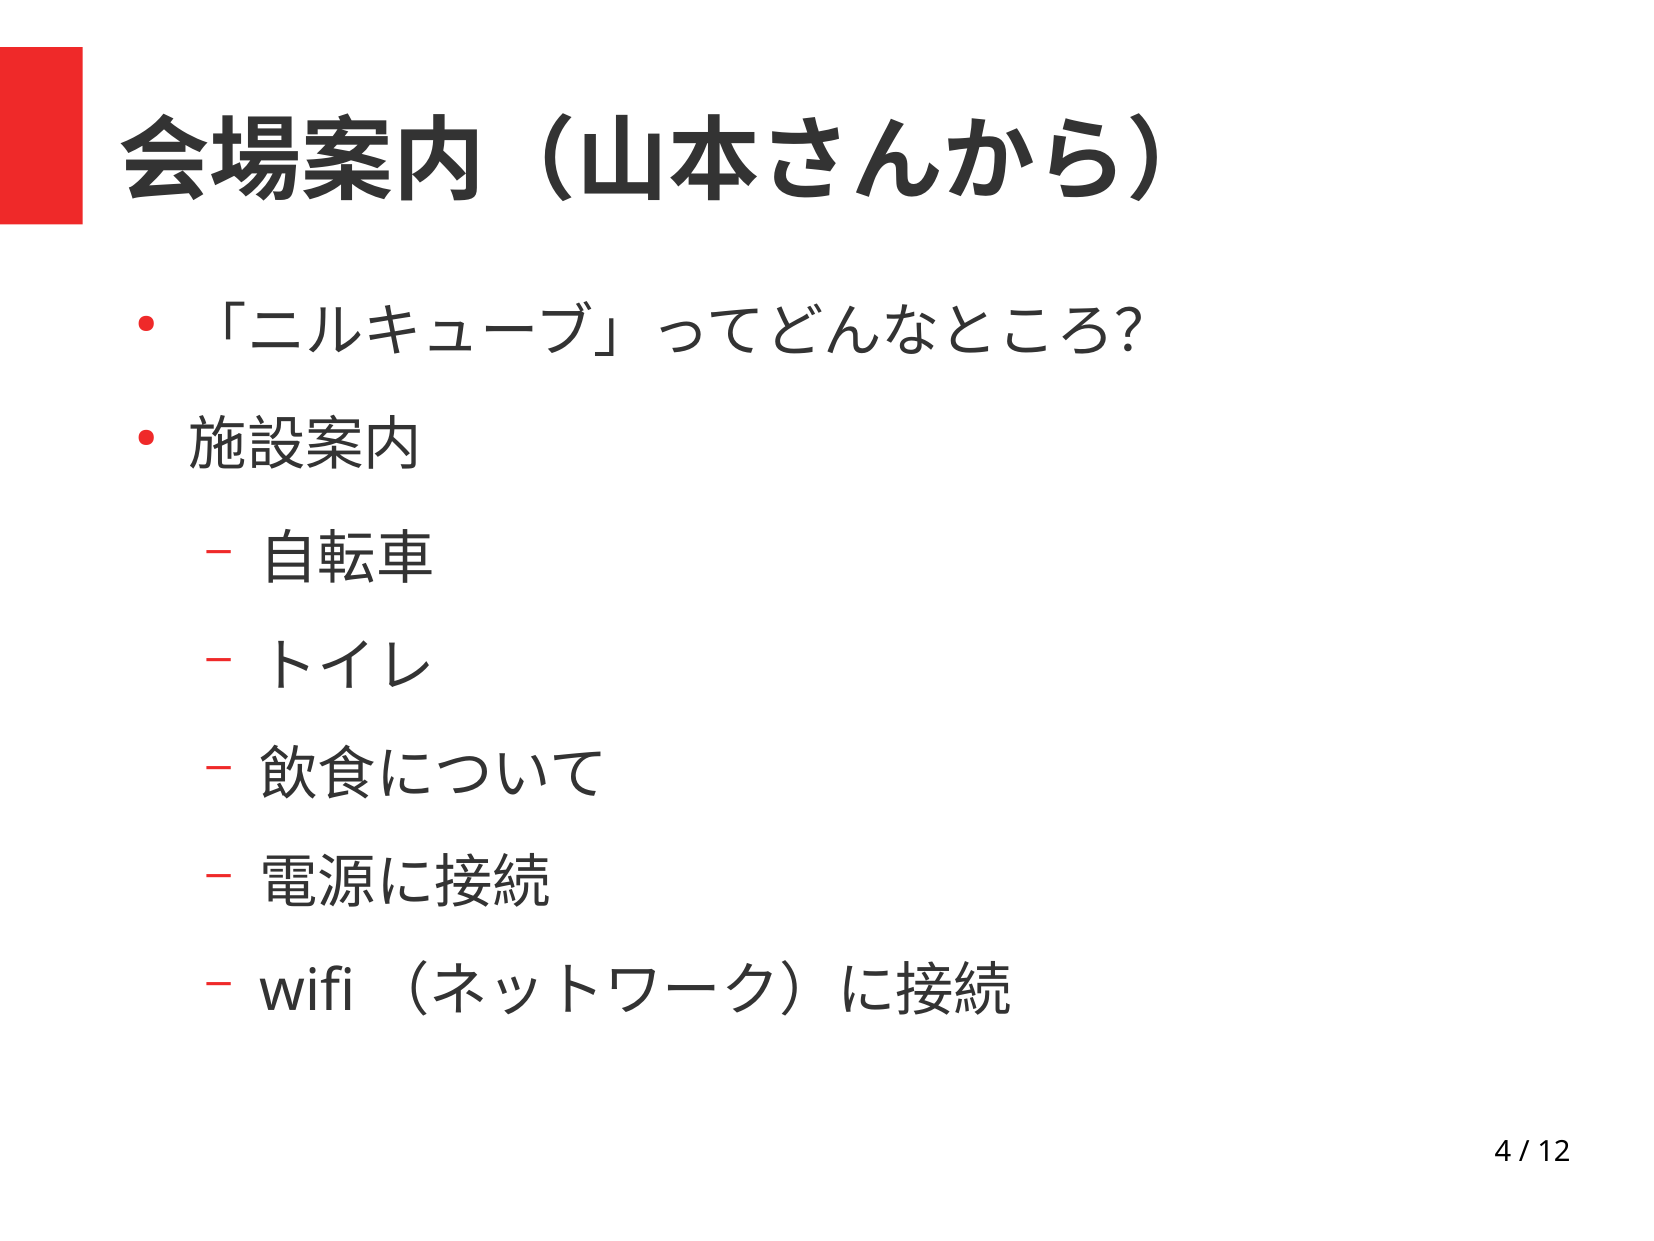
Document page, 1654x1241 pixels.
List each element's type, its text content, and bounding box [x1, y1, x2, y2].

title 会場案内（山本さんから） [118, 49, 1571, 257]
list 「ニルキューブ」ってどんなところ？ 施設案内 自転車 トイレ 飲食について 電源に接続 wifi（ネットワーク）に接続 [118, 283, 1536, 1099]
